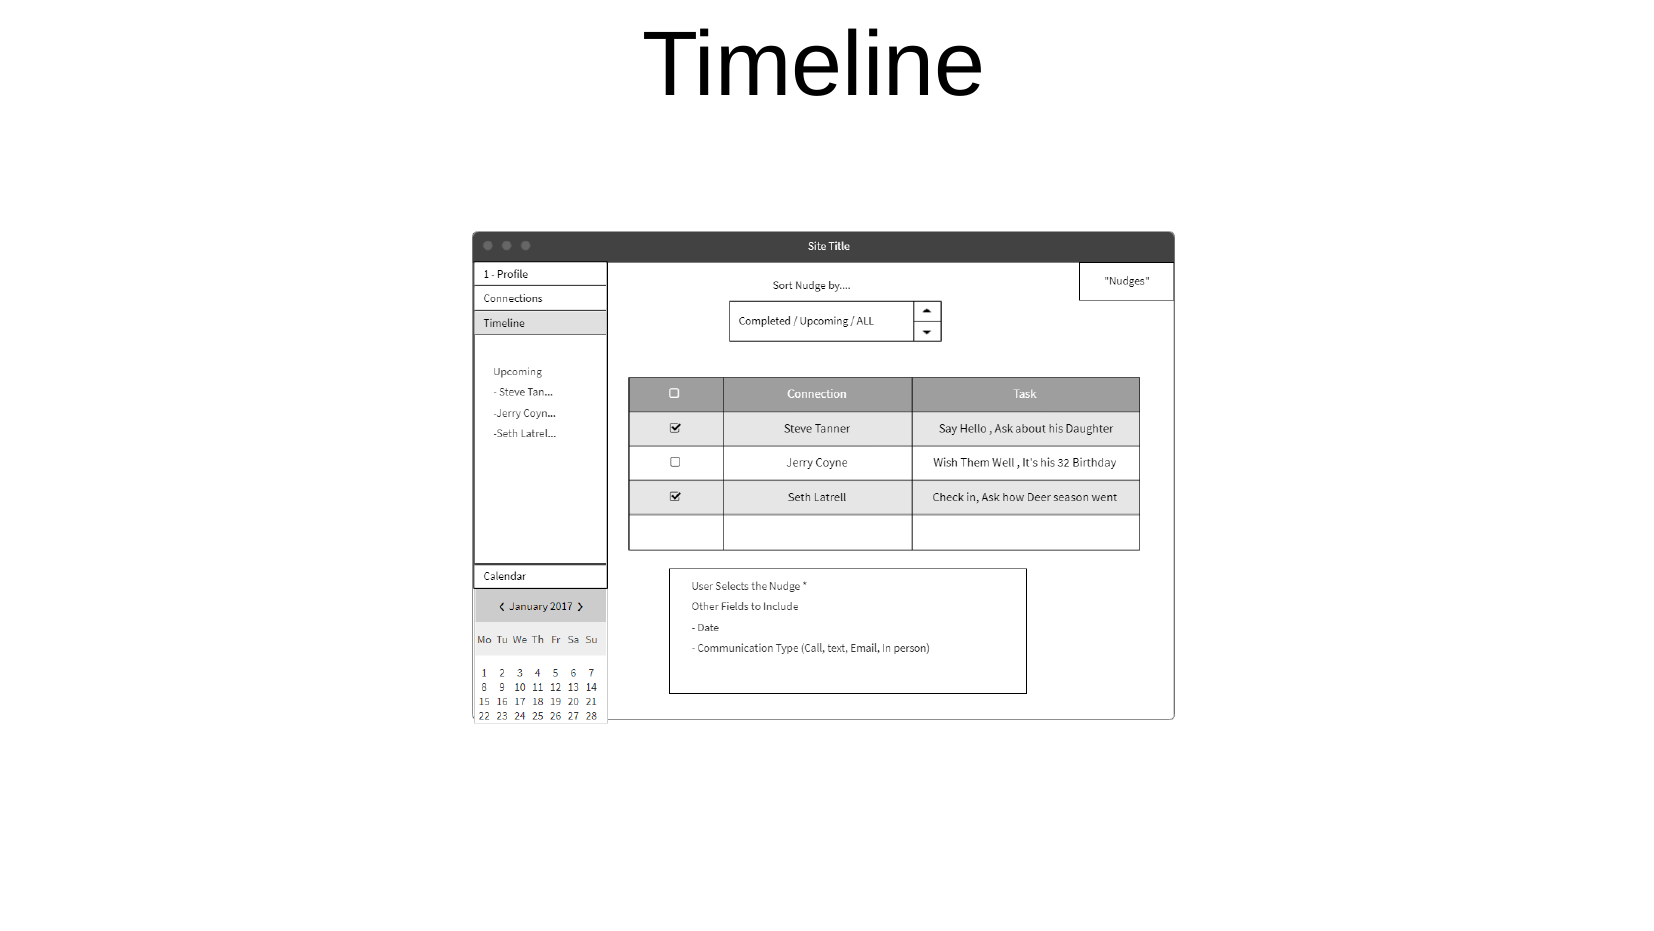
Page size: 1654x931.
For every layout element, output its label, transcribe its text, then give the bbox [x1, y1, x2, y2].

title Timeline [82, 12, 1571, 218]
picture [442, 217, 1211, 758]
